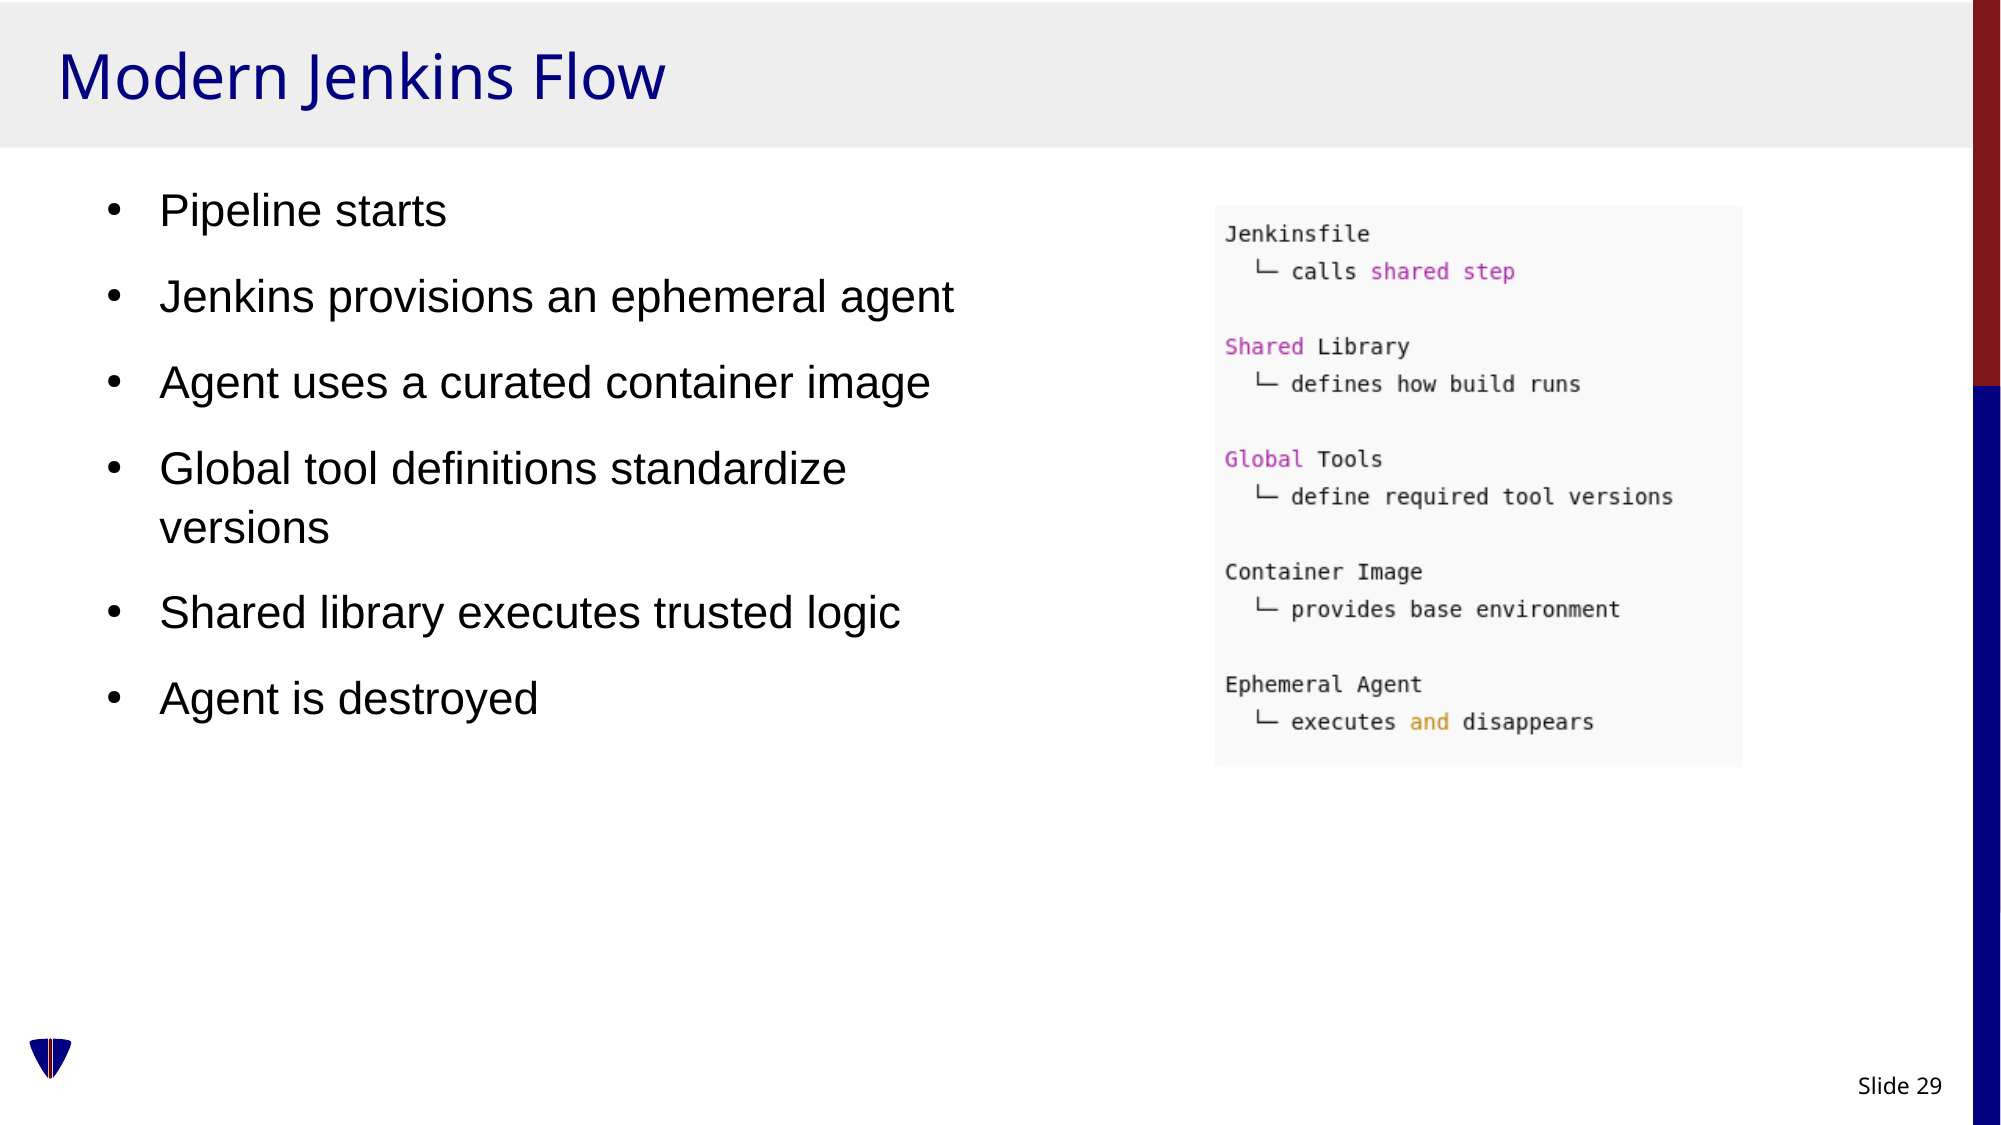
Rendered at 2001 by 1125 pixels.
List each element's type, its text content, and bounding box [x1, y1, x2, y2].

picture [1215, 206, 1743, 770]
title Modern Jenkins Flow [0, 2, 1973, 148]
list Pipeline starts Jenkins provisions an ephemeral agent Agent uses a curated container image Global tool definitions standardize versions Shared library executes trusted logic Agent is destroyed [88, 177, 1004, 1034]
